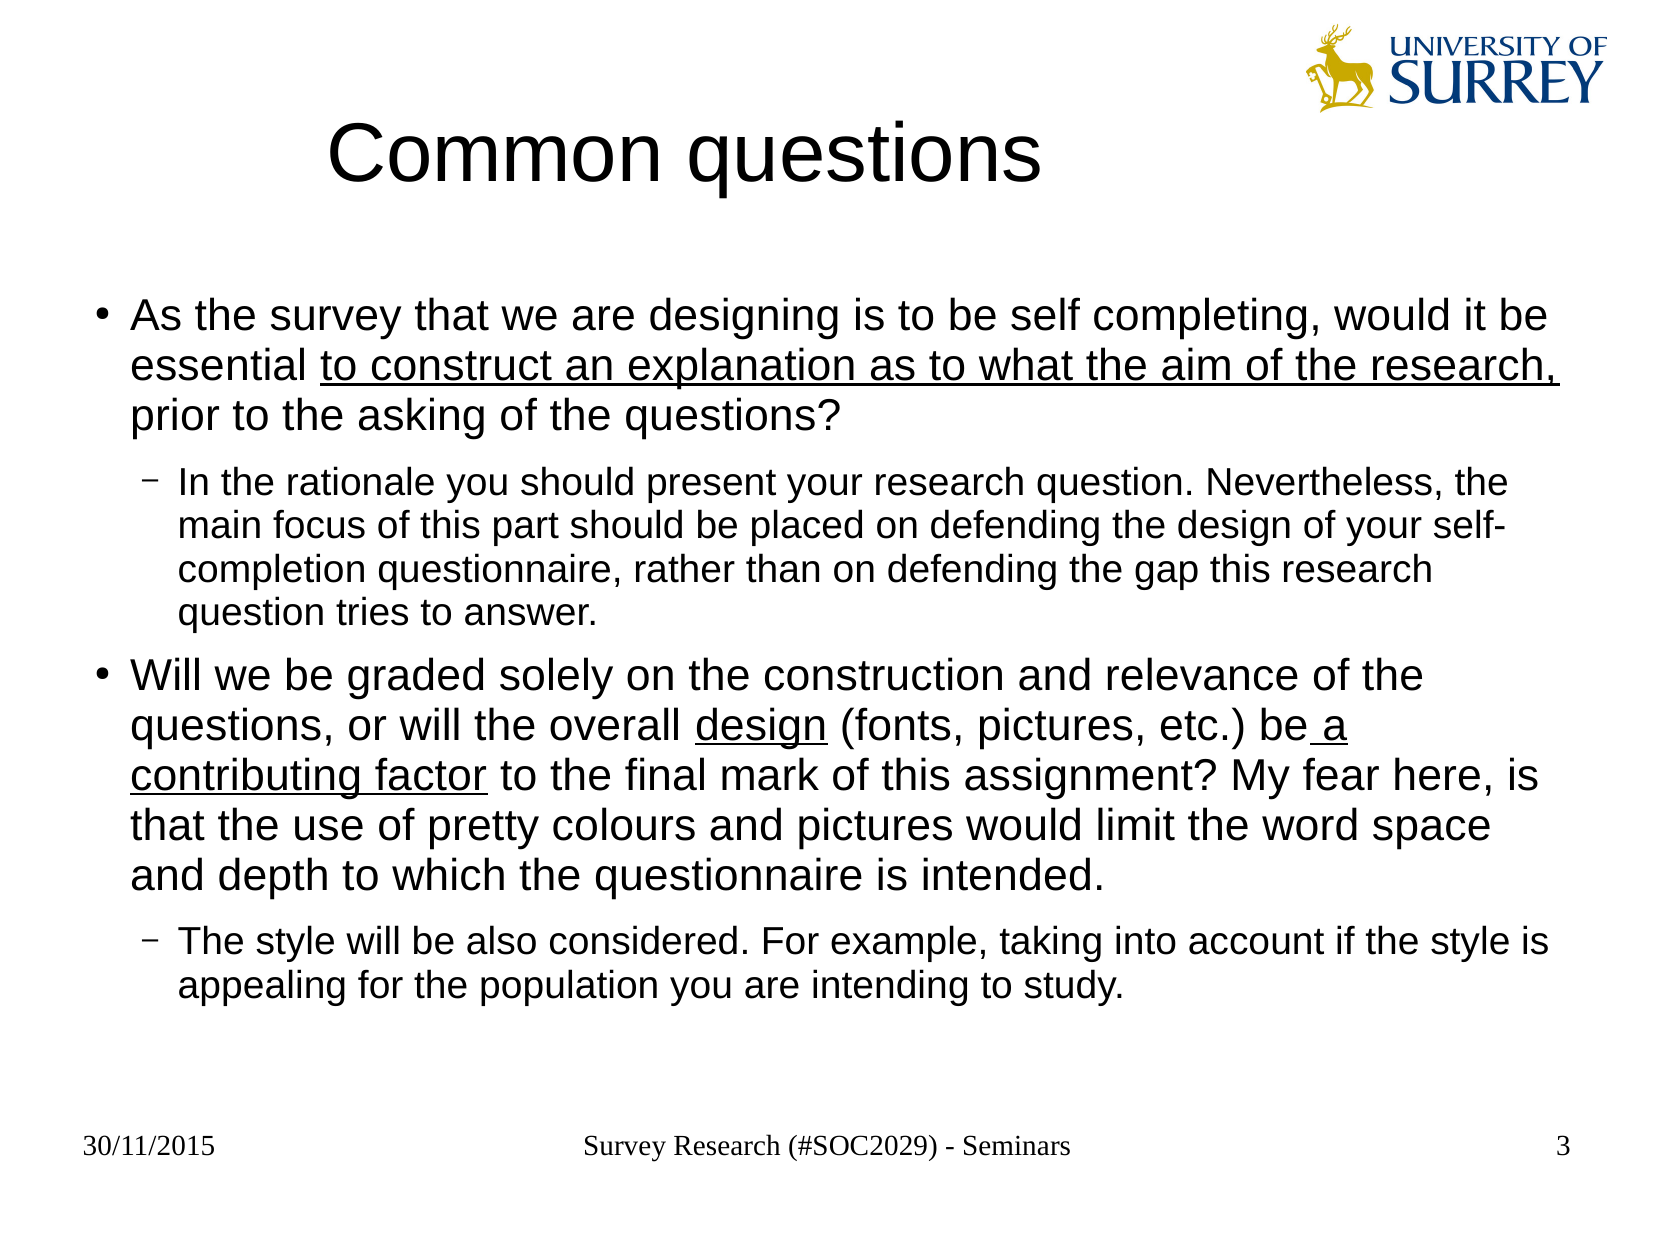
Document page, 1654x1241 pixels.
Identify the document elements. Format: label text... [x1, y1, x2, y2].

title Common questions [0, 49, 1430, 257]
picture [1306, 23, 1607, 113]
list As the survey that we are designing is to be self completing, would it be essential to construct an explanation as to what the aim of the research, prior to the asking of the questions? In the rationale you should present your research question. Nevertheless, the main focus of this part should be placed on defending the design of your self-completion questionnaire, rather than on defending the gap this research question tries to answer. Will we be graded solely on the construction and relevance of the questions, or will the overall design (fonts, pictures, etc.) be a contributing factor to the final mark of this assignment? My fear here, is that the use of pretty colours and pictures would limit the word space and depth to which the questionnaire is intended. The style will be also considered. For example, taking into account if the style is appealing for the population you are intending to study. [82, 290, 1571, 1010]
